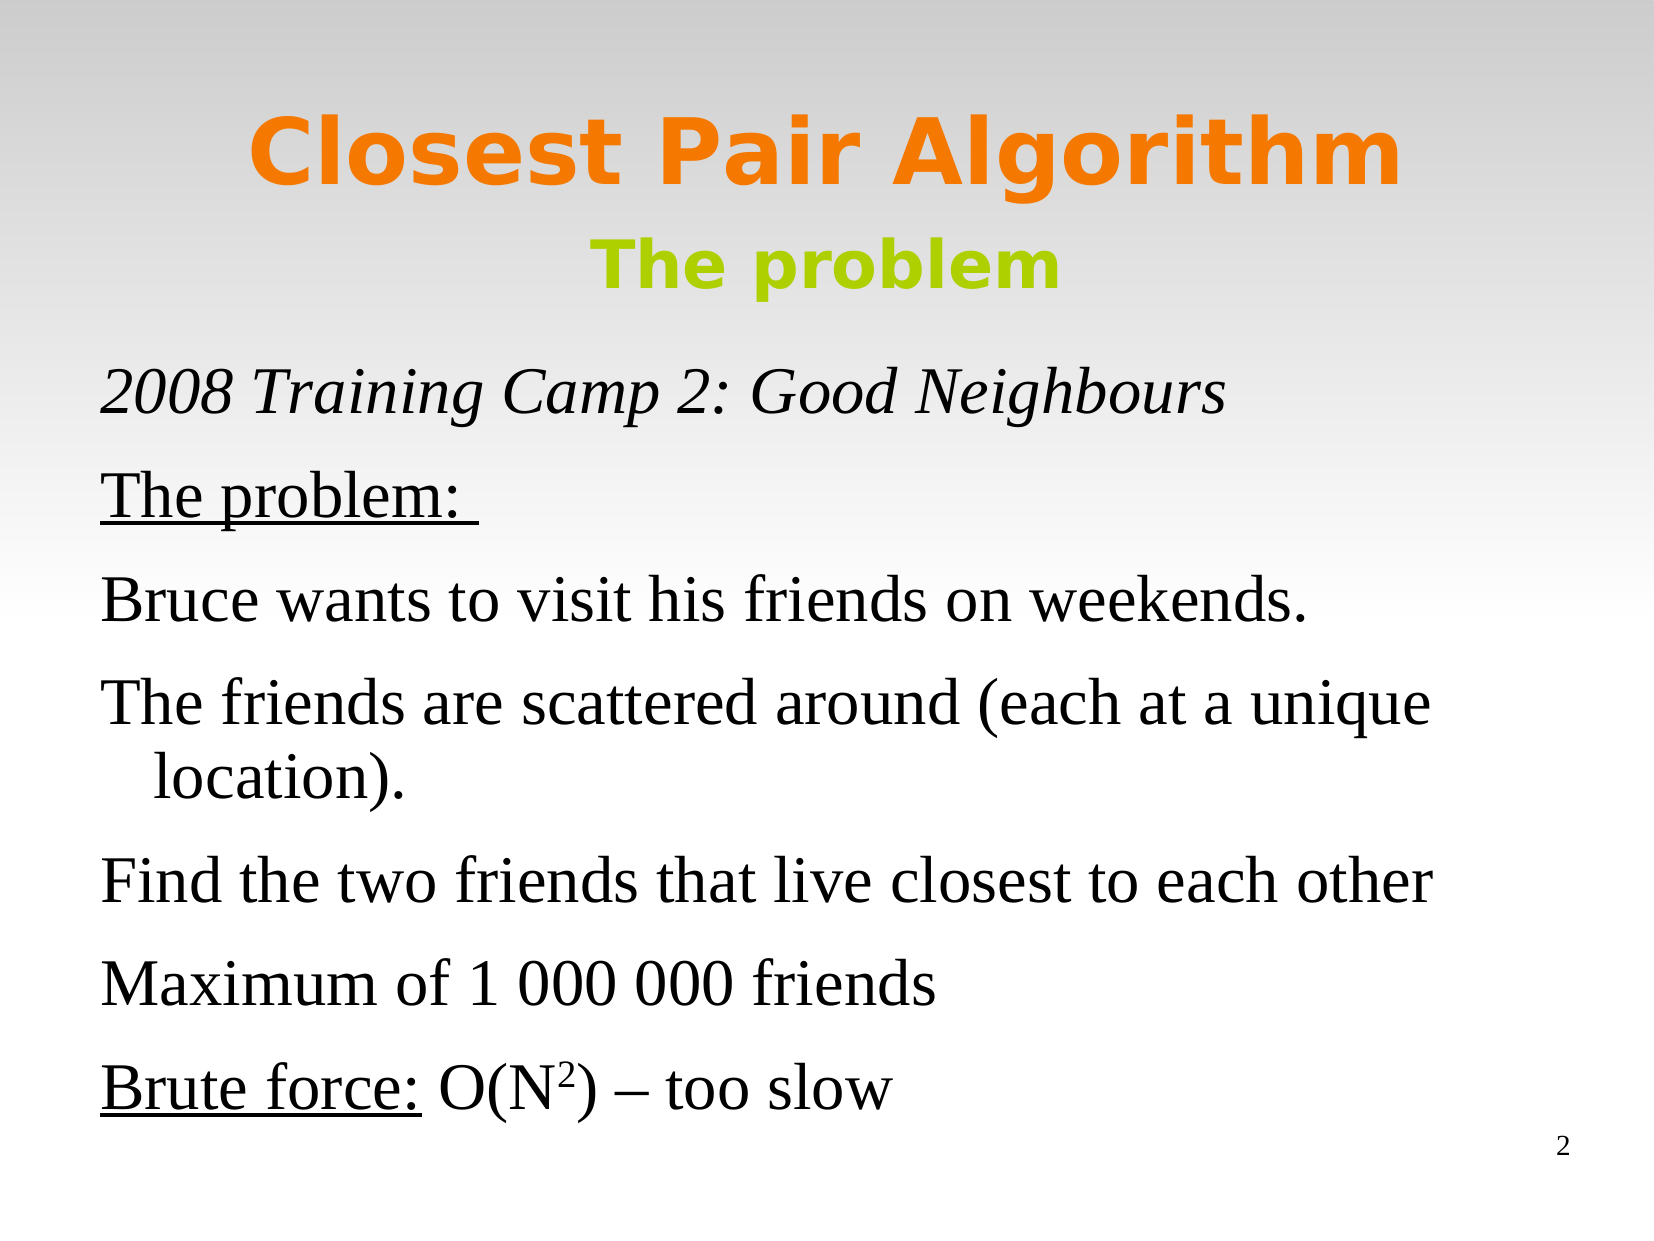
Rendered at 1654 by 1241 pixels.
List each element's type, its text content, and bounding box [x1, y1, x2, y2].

title The problem [82, 206, 1571, 325]
title Closest Pair Algorithm [82, 49, 1571, 206]
list 2008 Training Camp 2: Good Neighbours The problem: Bruce wants to visit his friends on weekends. The friends are scattered around (each at a unique location). Find the two friends that live closest to each other Maximum of 1 000 000 friends Brute force: O(N2) – too slow [82, 354, 1571, 1180]
